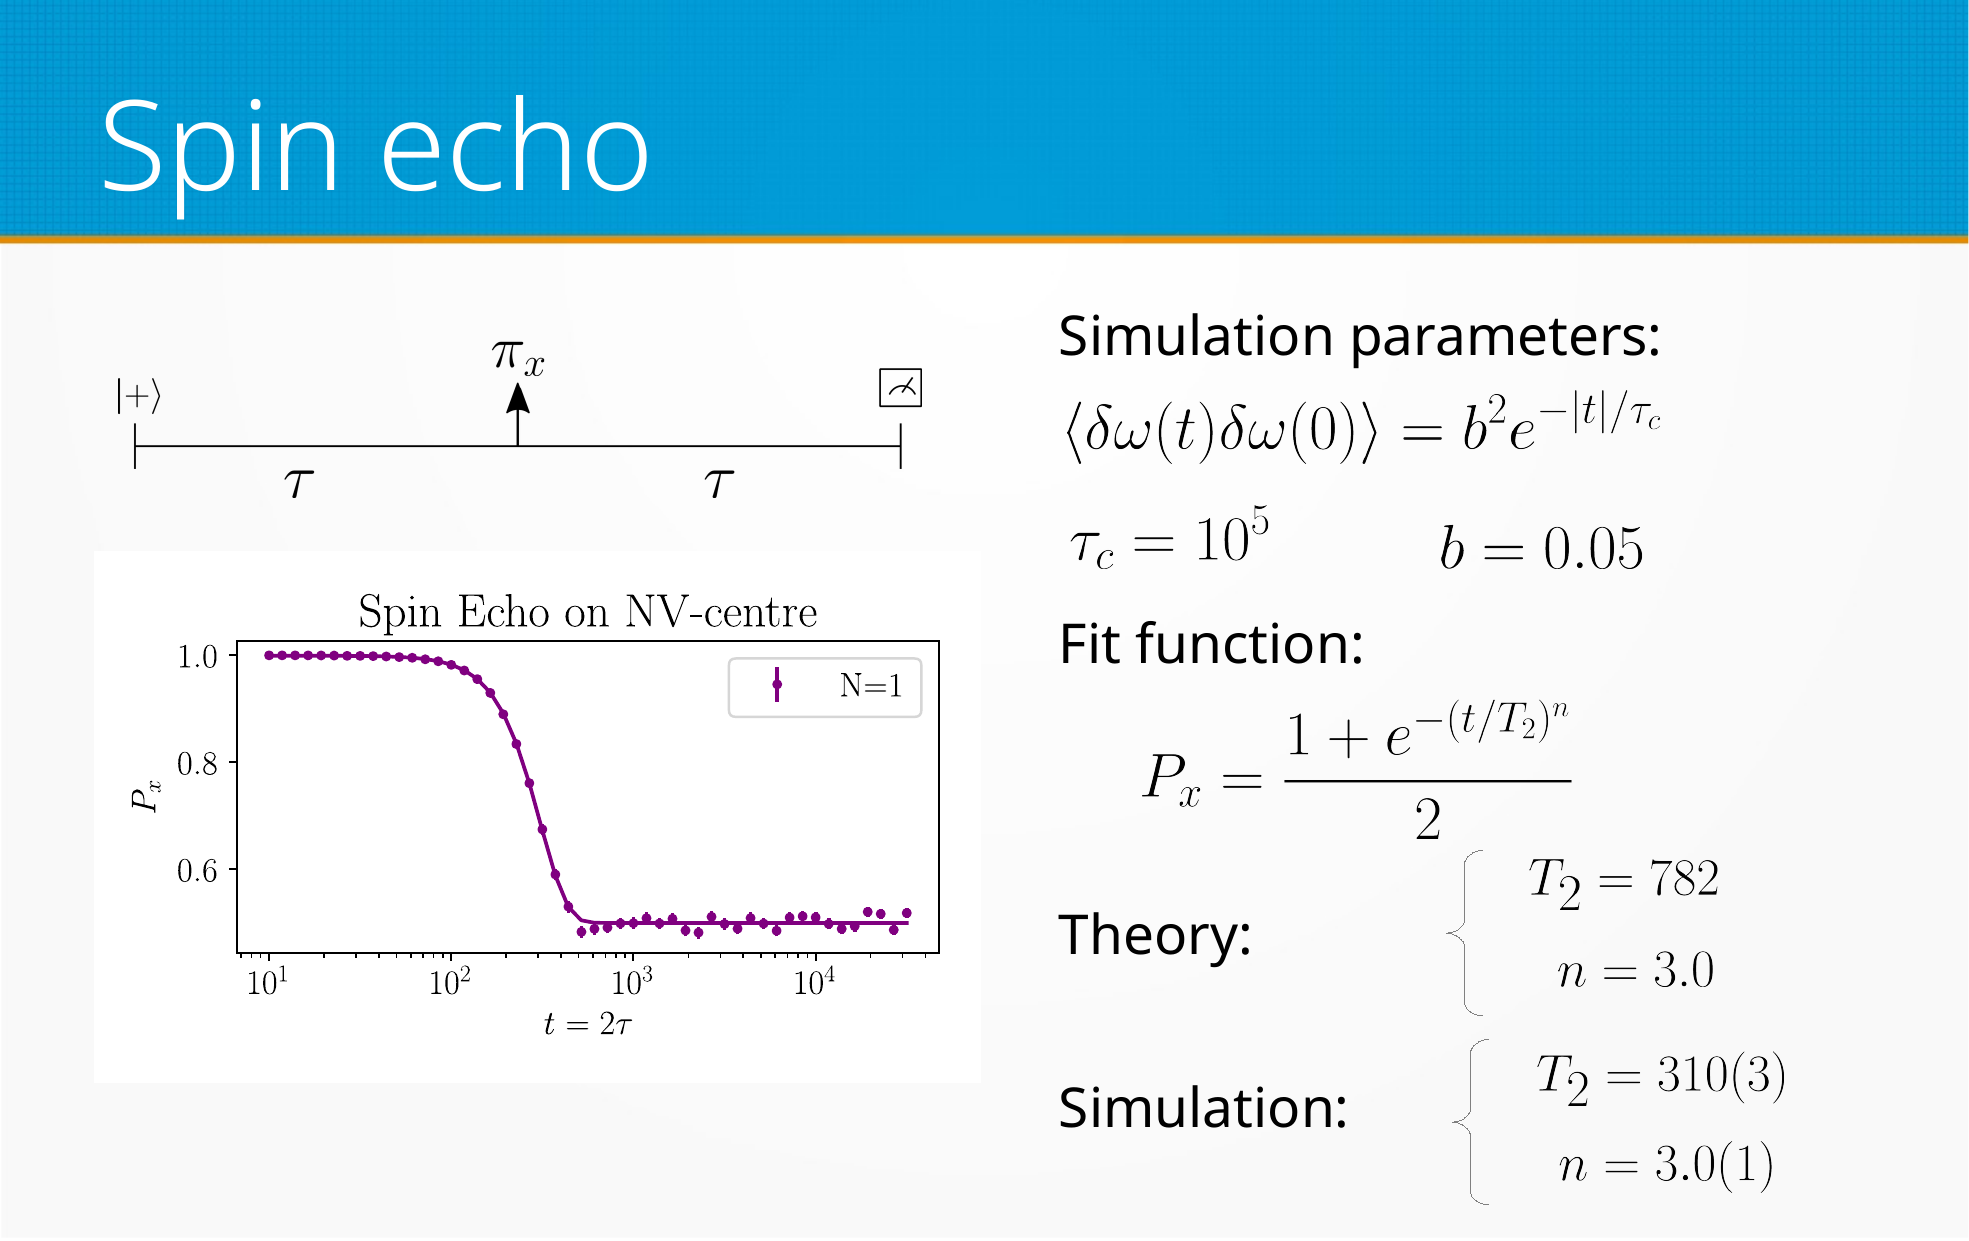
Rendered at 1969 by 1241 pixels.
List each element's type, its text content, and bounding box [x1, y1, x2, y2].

text_box Simulation parameters: [1053, 289, 1714, 380]
text_box Theory: [1053, 863, 1276, 1004]
picture [0, 233, 1969, 1241]
text_box Fit function: [1053, 597, 1643, 688]
text_box Simulation: [1053, 1061, 1384, 1152]
title Spin echo [98, 19, 1870, 227]
